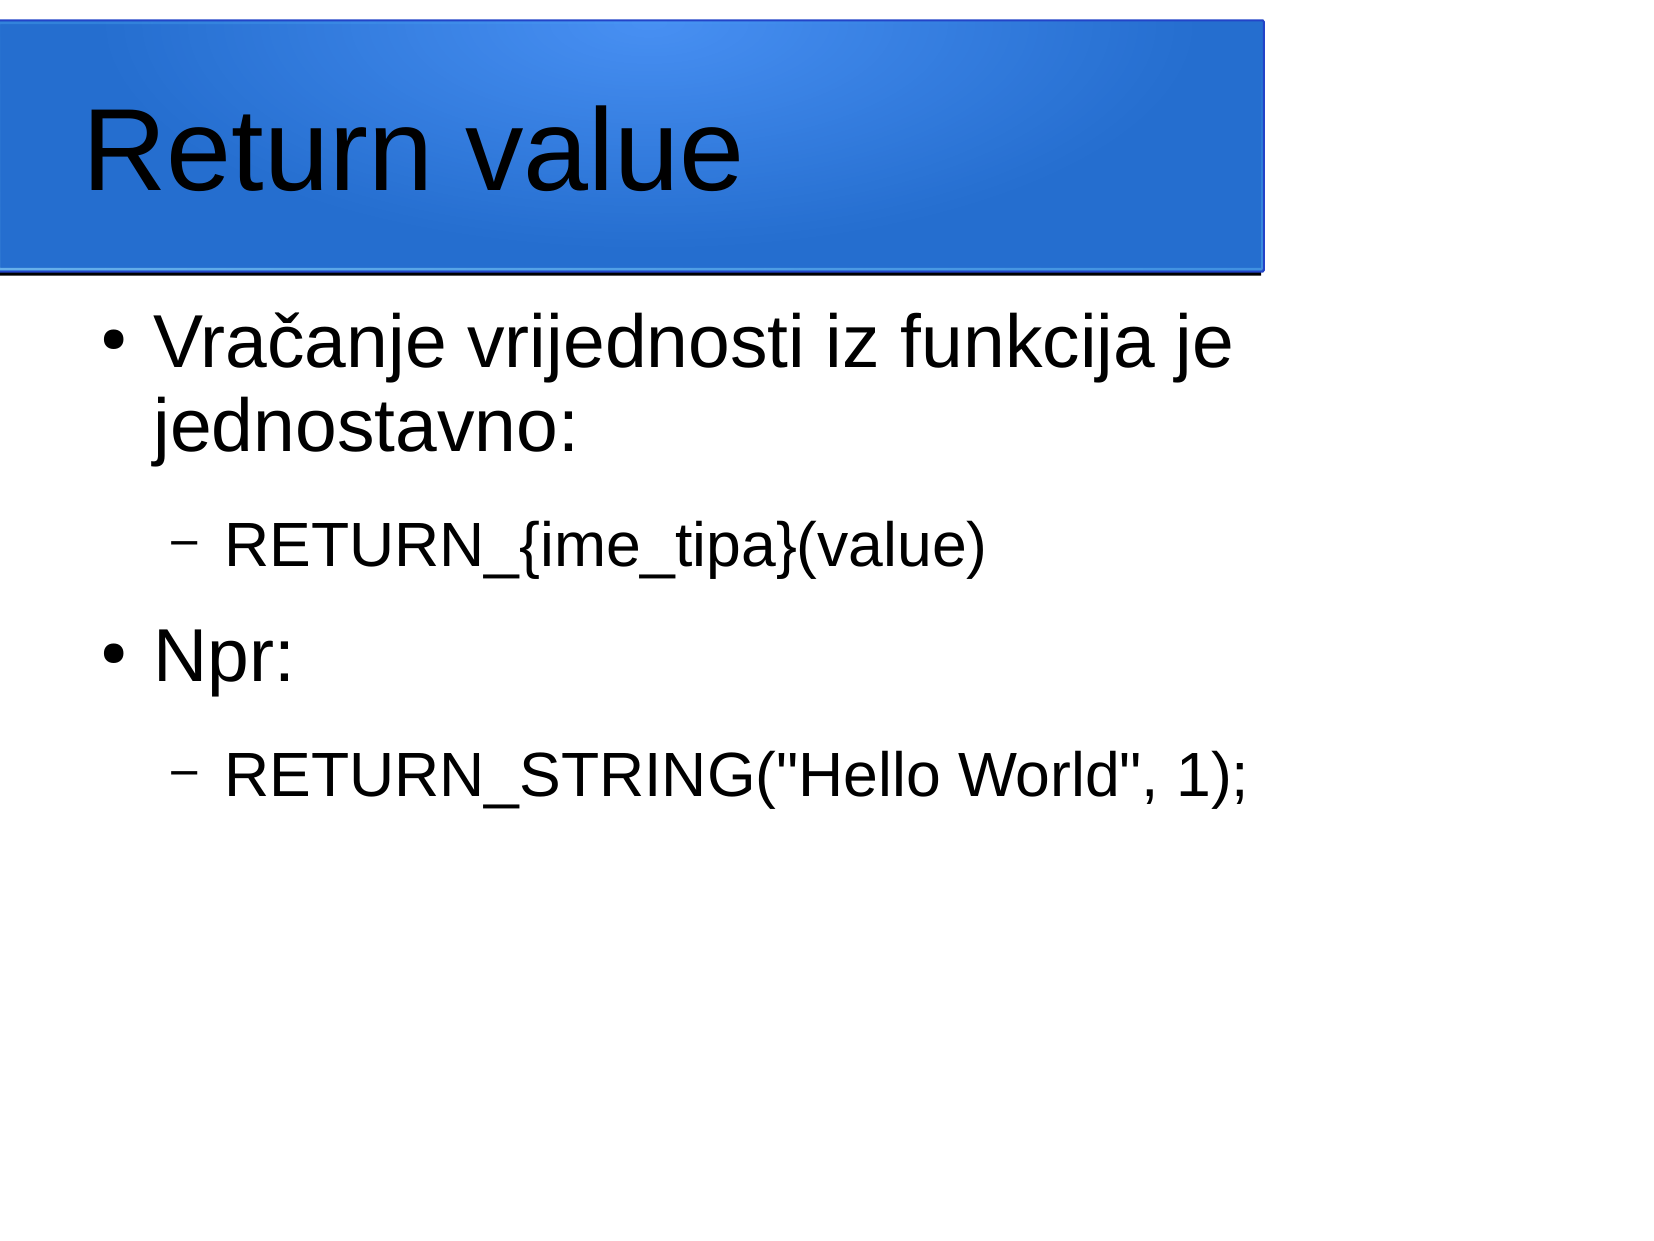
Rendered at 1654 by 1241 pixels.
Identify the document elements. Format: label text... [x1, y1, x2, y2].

list Vračanje vrijednosti iz funkcija je jednostavno: RETURN_{ime_tipa}(value) Npr: RETURN_STRING("Hello World", 1); [82, 299, 1571, 1019]
title Return value [82, 47, 1235, 252]
